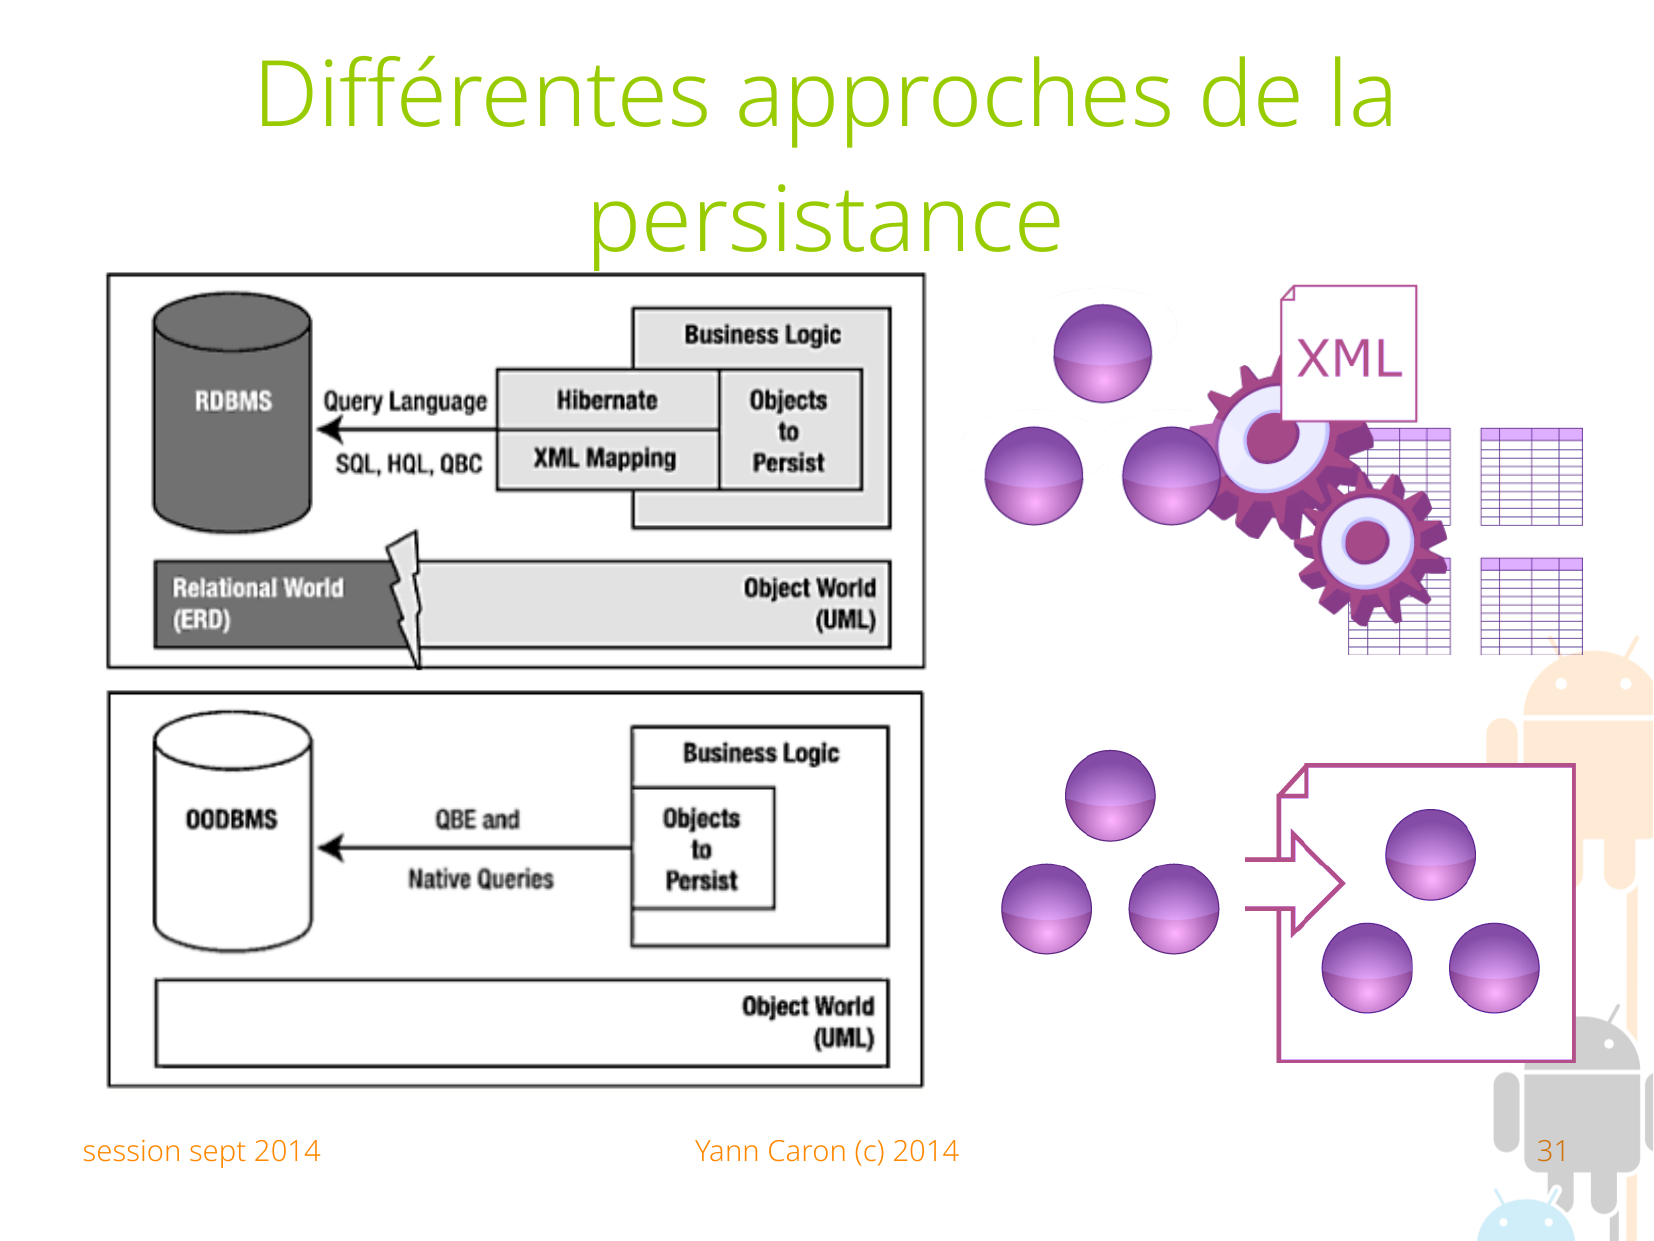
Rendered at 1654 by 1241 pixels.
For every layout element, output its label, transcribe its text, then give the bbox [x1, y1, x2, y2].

title Différentes approches de la persistance [82, 42, 1571, 264]
picture [105, 271, 1654, 1241]
